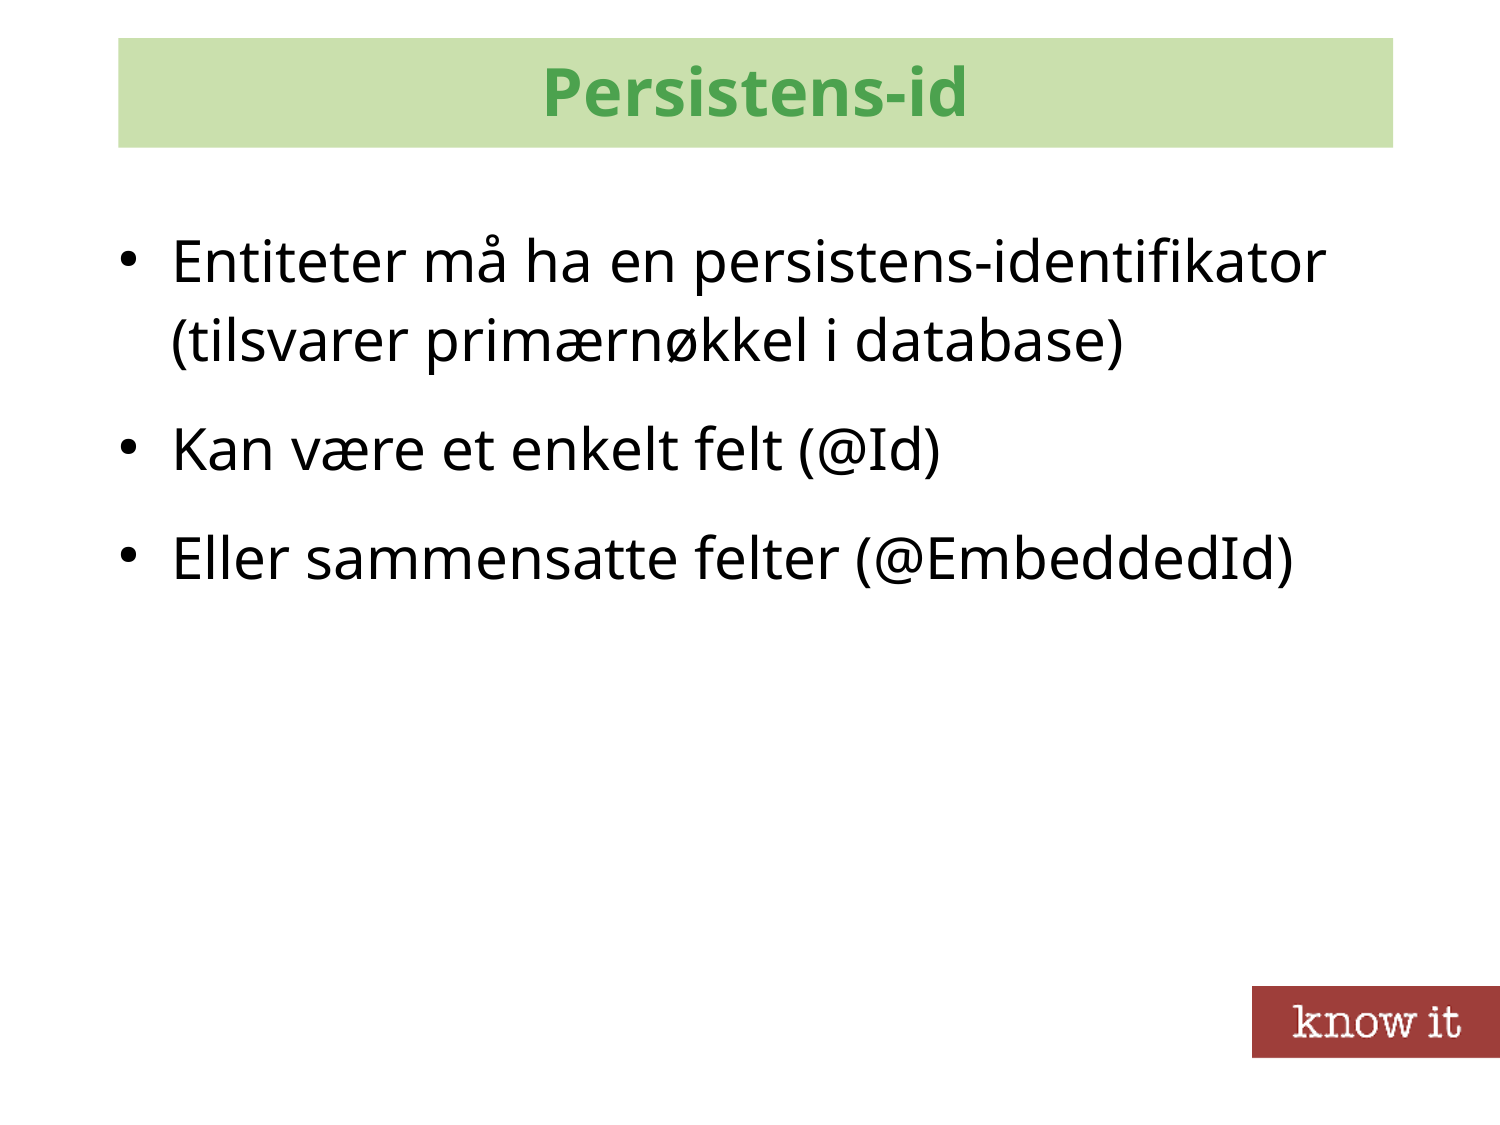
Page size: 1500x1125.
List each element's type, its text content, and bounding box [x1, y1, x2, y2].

text_box Persistens-id [118, 38, 1394, 148]
list Entiteter må ha en persistens-identifikator (tilsvarer primærnøkkel i database) Kan være et enkelt felt (@Id) Eller sammensatte felter (@EmbeddedId) [100, 220, 1360, 935]
picture [1252, 986, 1500, 1058]
